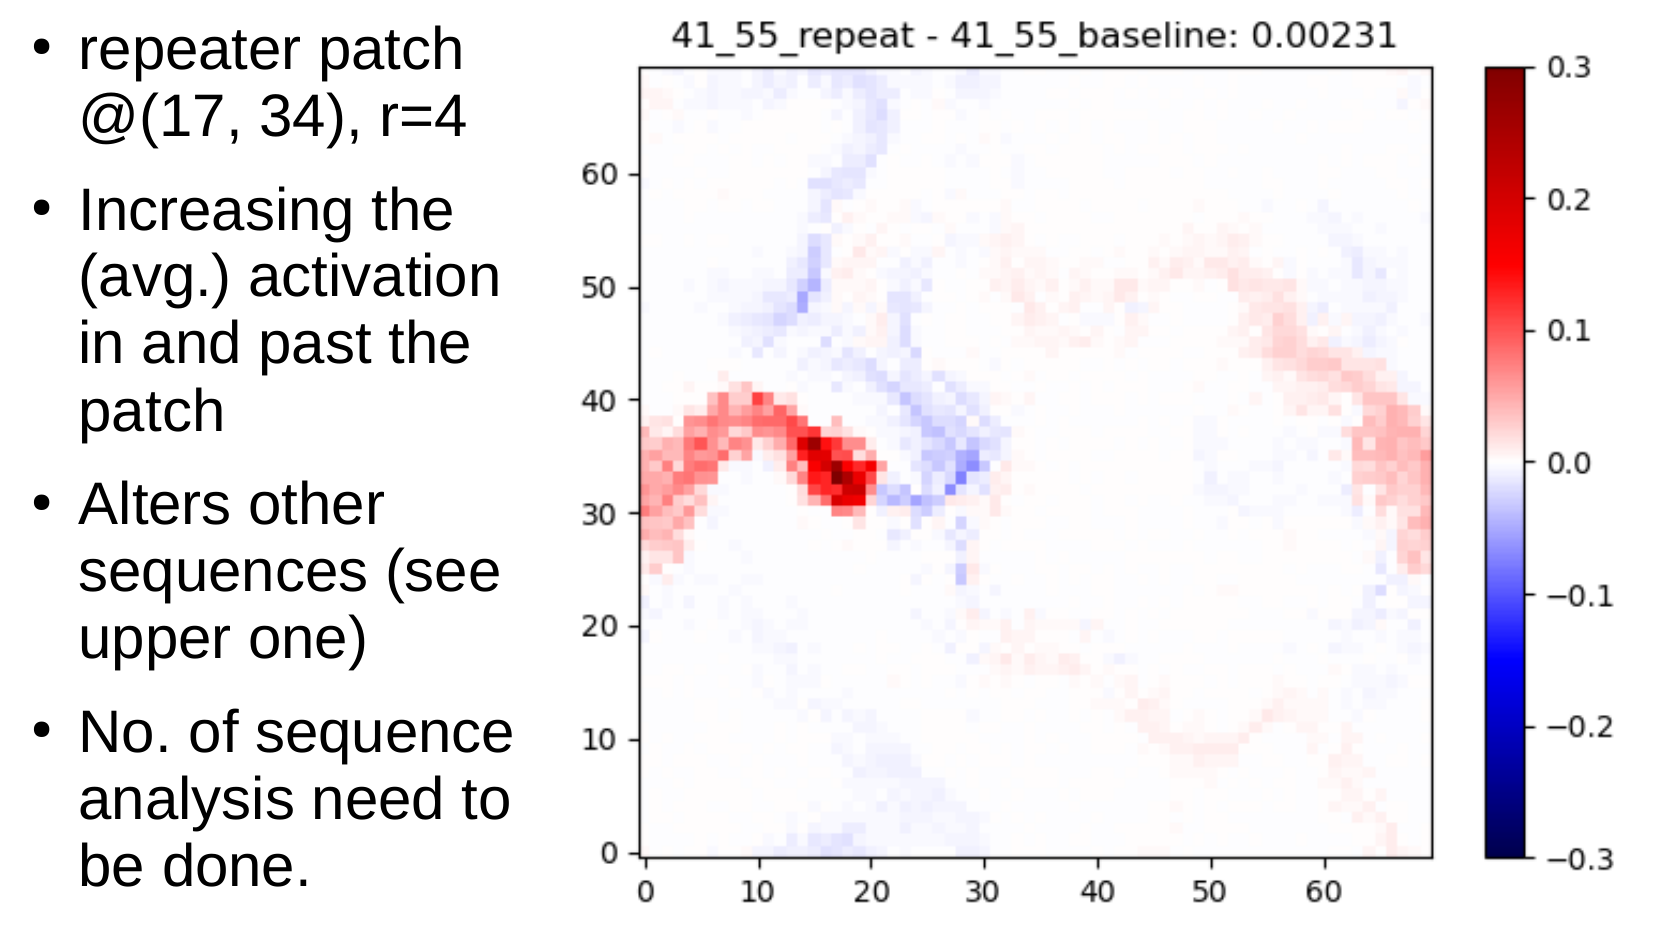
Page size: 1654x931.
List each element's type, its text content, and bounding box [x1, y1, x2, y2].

list repeater patch @(17, 34), r=4 Increasing the (avg.) activation in and past the patch Alters other sequences (see upper one) No. of sequence analysis need to be done. [15, 15, 525, 916]
picture [525, 0, 1650, 931]
